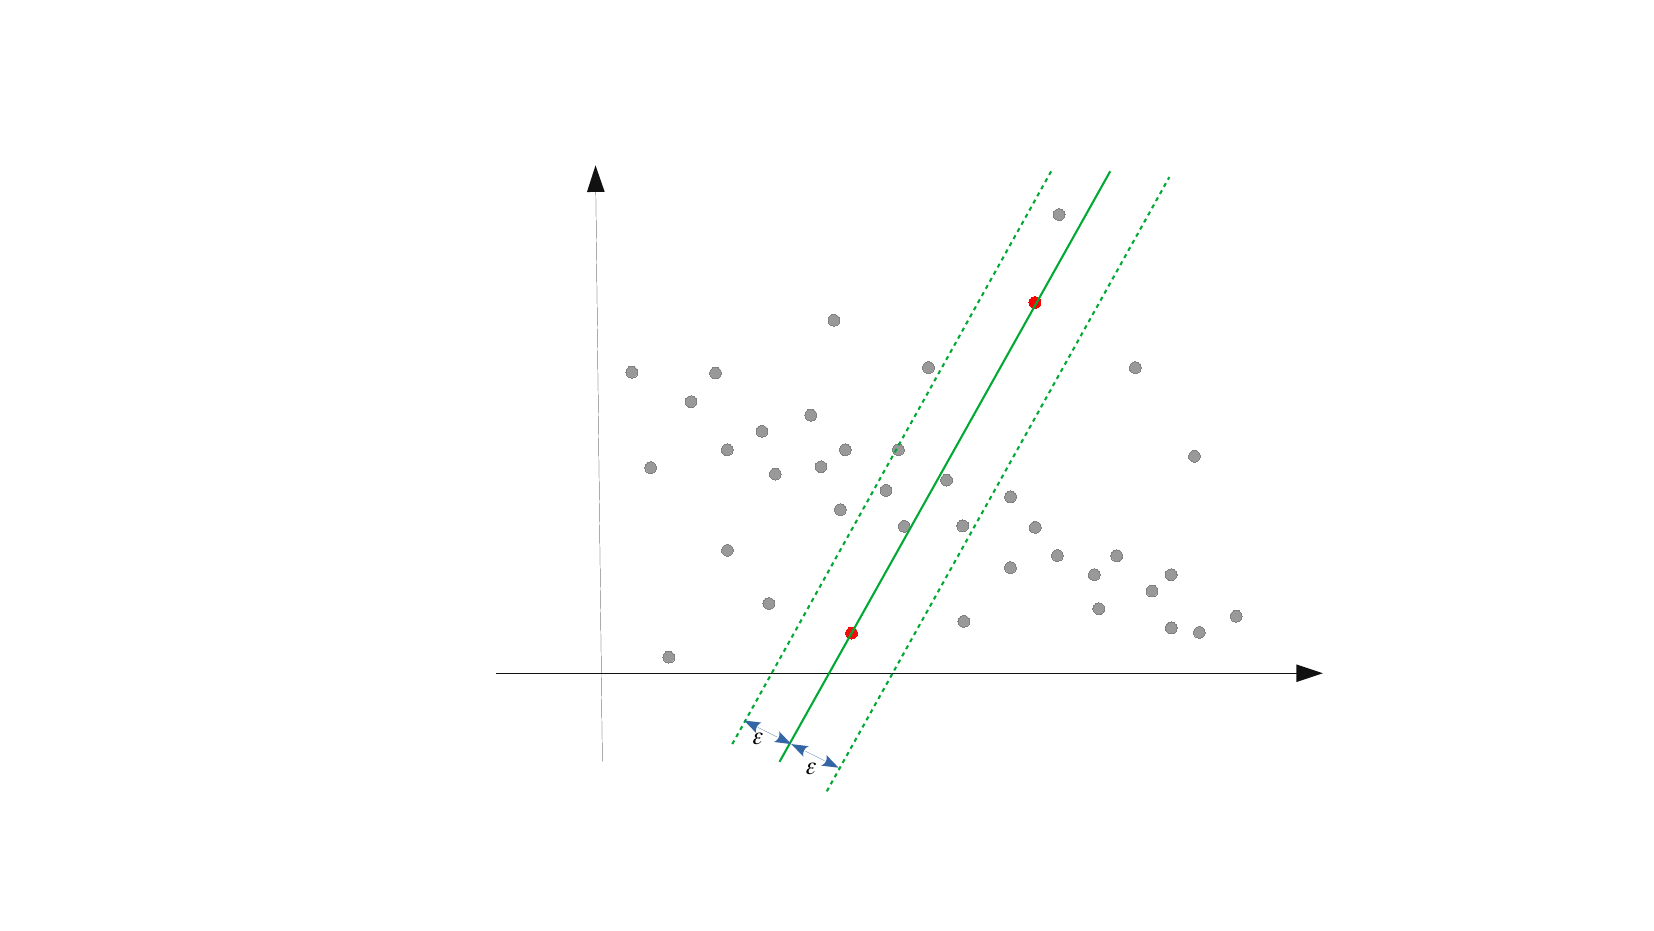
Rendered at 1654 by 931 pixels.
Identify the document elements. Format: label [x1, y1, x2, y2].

text_box [1165, 568, 1178, 581]
text_box [1230, 610, 1243, 623]
text_box [957, 615, 970, 628]
text_box [892, 443, 905, 456]
text_box [1165, 621, 1178, 634]
text_box [1193, 626, 1206, 639]
text_box [685, 395, 697, 408]
text_box [1029, 521, 1042, 534]
text_box [721, 443, 734, 456]
text_box [1035, 299, 1041, 309]
text_box [1129, 361, 1142, 374]
text_box [762, 597, 775, 610]
text_box [845, 627, 853, 637]
text_box [922, 361, 935, 374]
text_box [756, 425, 768, 438]
text_box [662, 651, 675, 664]
text_box [1188, 450, 1201, 463]
text_box [1092, 602, 1105, 615]
text_box [851, 629, 858, 640]
text_box [940, 474, 953, 487]
text_box [1146, 585, 1158, 597]
text_box [880, 484, 892, 497]
text_box [1051, 549, 1064, 562]
text_box [769, 468, 782, 481]
text_box [1088, 568, 1101, 581]
text_box [1053, 208, 1066, 221]
text_box [1004, 490, 1017, 503]
chart [744, 732, 768, 747]
text_box [644, 461, 657, 474]
text_box [839, 443, 852, 456]
text_box [709, 367, 722, 379]
text_box [956, 519, 969, 532]
text_box [1004, 561, 1017, 574]
text_box [625, 366, 638, 379]
text_box [804, 409, 817, 422]
text_box [828, 314, 840, 327]
text_box [898, 520, 910, 533]
chart [798, 761, 821, 777]
text_box [1028, 296, 1038, 308]
text_box [815, 460, 827, 473]
text_box [721, 544, 734, 557]
text_box [1110, 549, 1123, 562]
text_box [834, 503, 847, 516]
